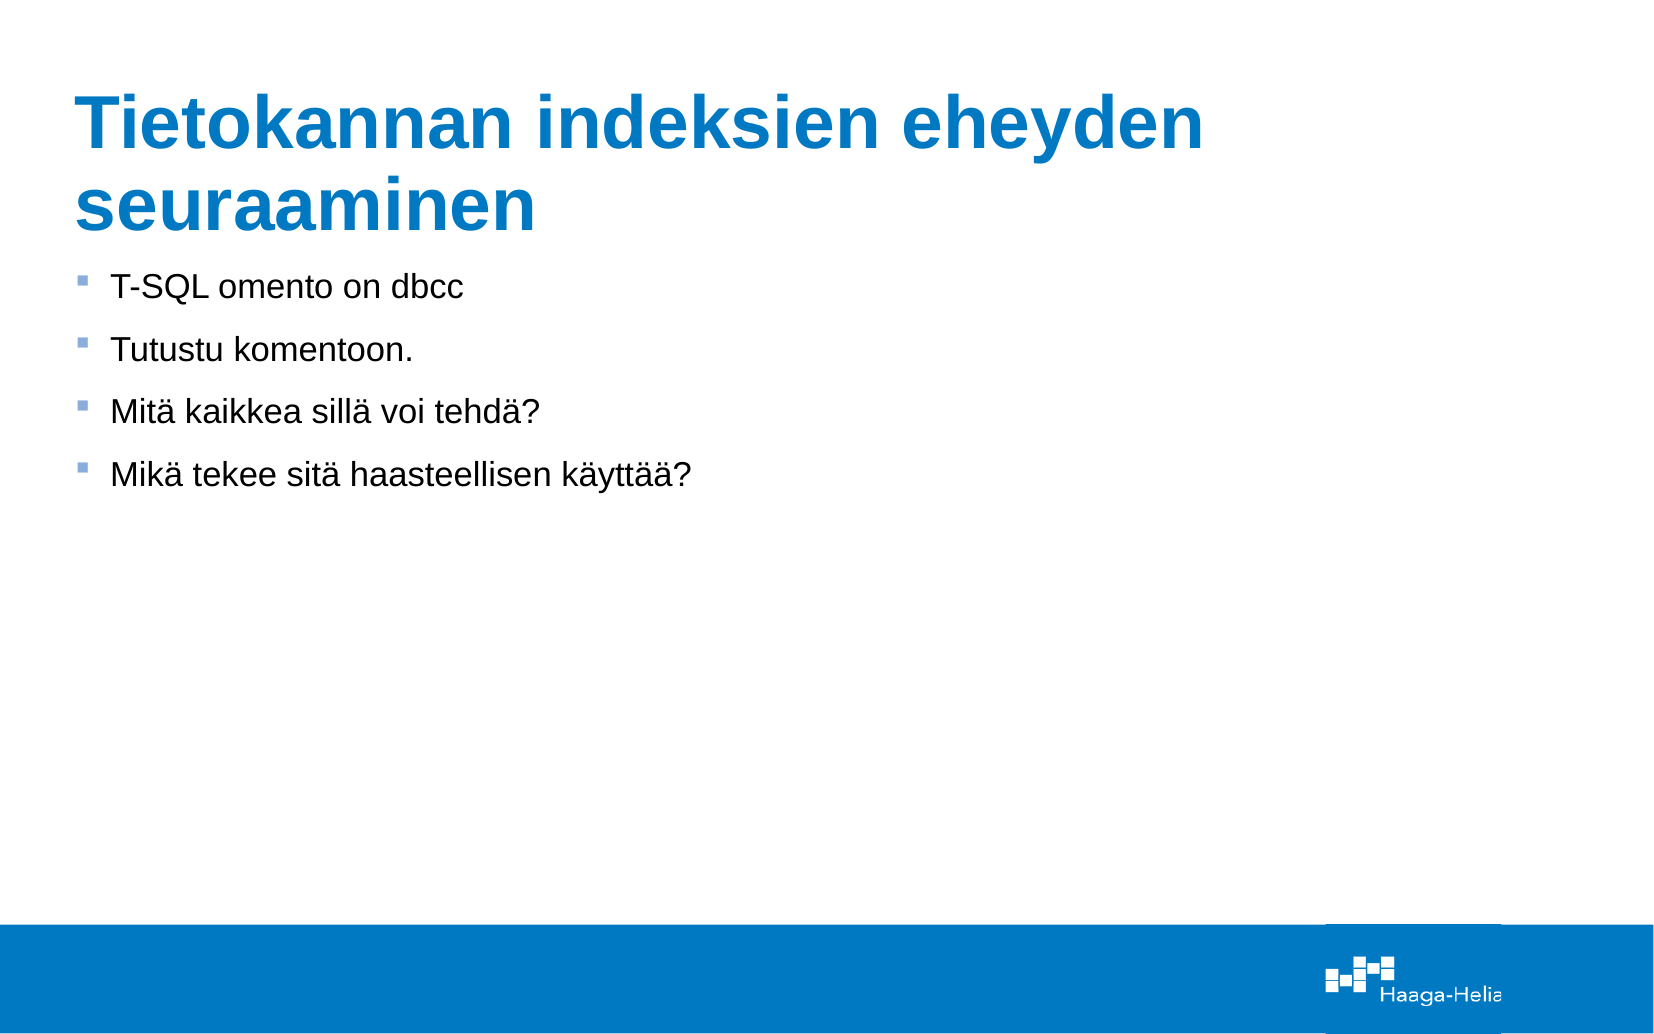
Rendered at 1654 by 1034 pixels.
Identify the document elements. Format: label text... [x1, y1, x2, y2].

picture [1325, 924, 1502, 1034]
list T-SQL omento on dbcc Tutustu komentoon. Mitä kaikkea sillä voi tehdä? Mikä tekee sitä haasteellisen käyttää? [74, 259, 1584, 922]
title Tietokannan indeksien eheyden seuraaminen [74, 82, 1584, 178]
